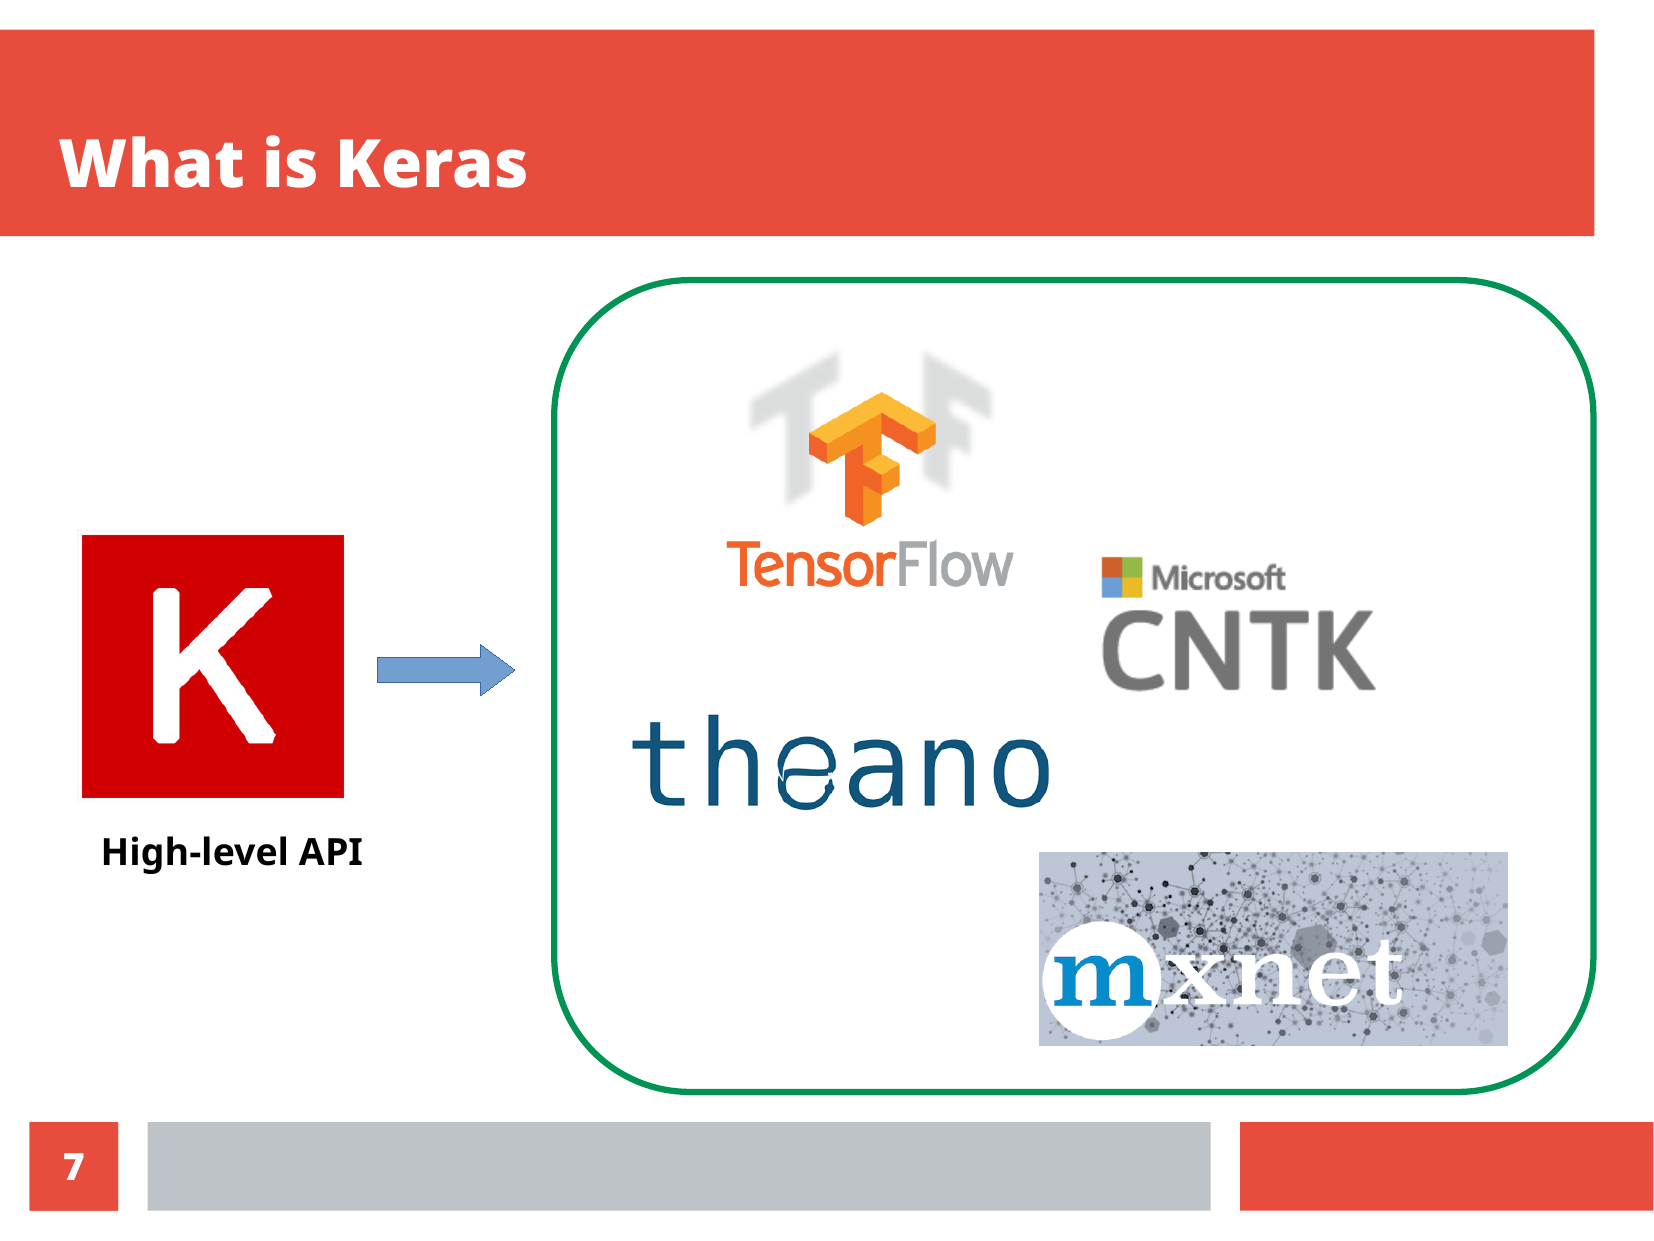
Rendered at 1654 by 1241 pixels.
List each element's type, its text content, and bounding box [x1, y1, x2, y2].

text_box [377, 644, 515, 696]
picture [718, 339, 1020, 597]
picture [77, 530, 348, 802]
picture [632, 714, 1049, 811]
picture [1082, 523, 1393, 734]
picture [1039, 852, 1508, 1047]
title What is Keras [59, 59, 1595, 207]
text_box High-level API [85, 818, 348, 881]
